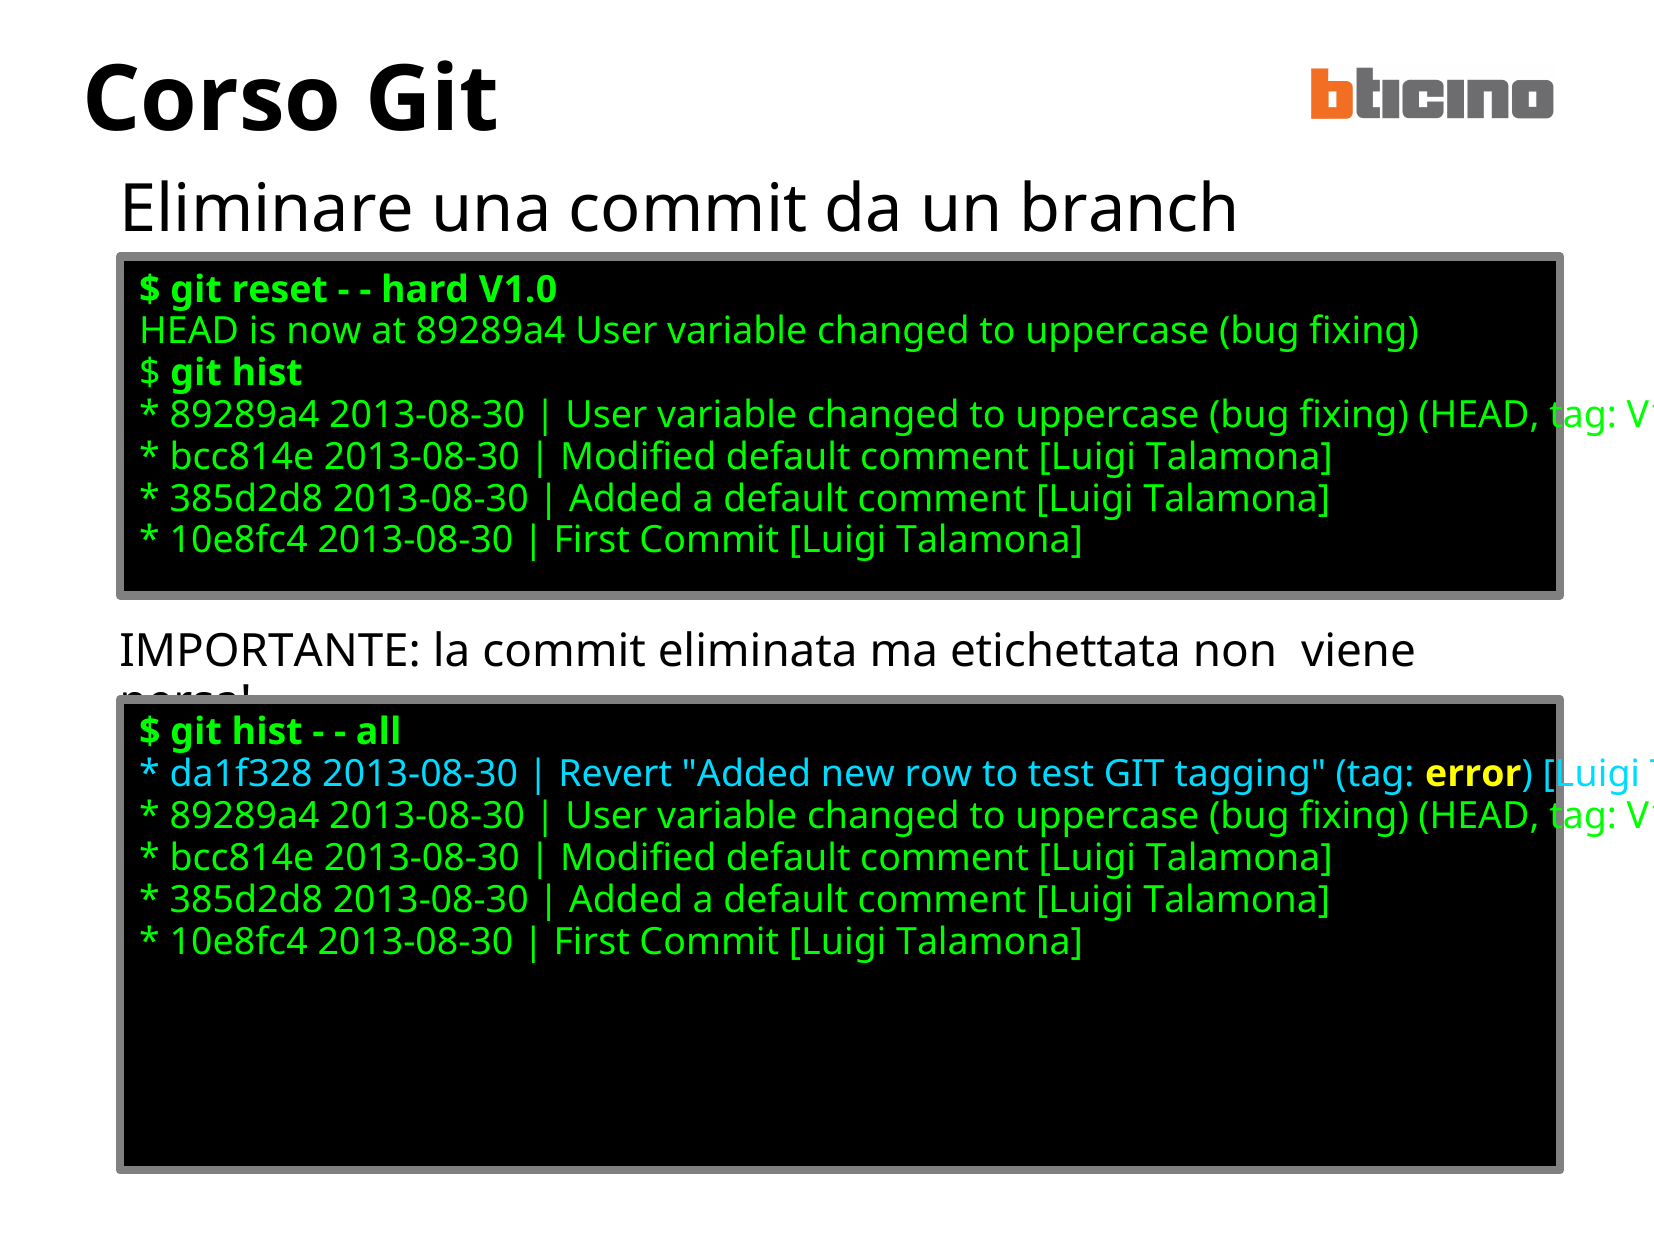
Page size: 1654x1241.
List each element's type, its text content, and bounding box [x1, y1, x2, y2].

text_box $ git reset - - hard V1.0 HEAD is now at 89289a4 User variable changed to uppercase (bug fixing) $ git hist * 89289a4 2013-08-30 | User variable changed to uppercase (bug fixing) (HEAD, tag: V1.0, master) ... * bcc814e 2013-08-30 | Modified default comment [Luigi Talamona] * 385d2d8 2013-08-30 | Added a default comment [Luigi Talamona] * 10e8fc4 2013-08-30 | First Commit [Luigi Talamona] [120, 256, 1561, 596]
text_box $ git hist - - all * da1f328 2013-08-30 | Revert "Added new row to test GIT tagging" (tag: error) [Luigi Talamona] * 89289a4 2013-08-30 | User variable changed to uppercase (bug fixing) (HEAD, tag: V1.0, master) ... * bcc814e 2013-08-30 | Modified default comment [Luigi Talamona] * 385d2d8 2013-08-30 | Added a default comment [Luigi Talamona] * 10e8fc4 2013-08-30 | First Commit [Luigi Talamona] [120, 699, 1561, 1171]
title Corso Git [82, 48, 1570, 151]
text_box Eliminare una commit da un branch [105, 165, 1576, 255]
text_box IMPORTANTE: la commit eliminata ma etichettata non viene persa! [104, 617, 1555, 684]
